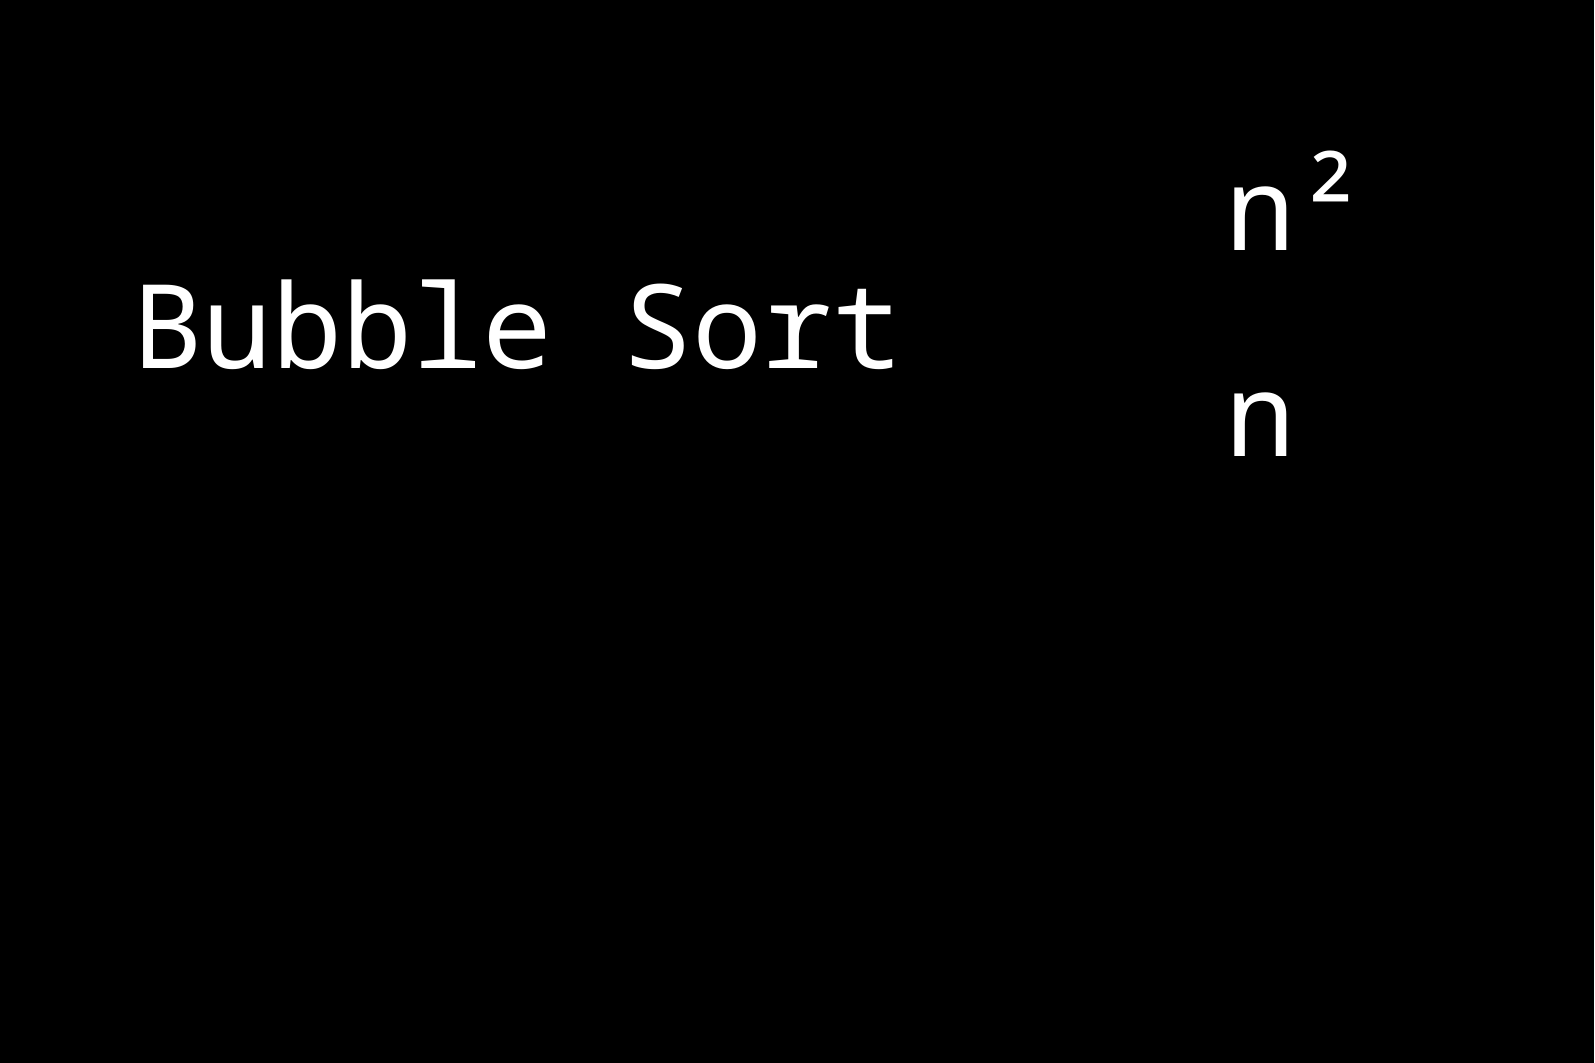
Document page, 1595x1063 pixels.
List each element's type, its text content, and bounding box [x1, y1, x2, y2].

text_box n [1210, 324, 1595, 532]
text_box n² [1210, 118, 1595, 324]
text_box Bubble Sort [118, 236, 945, 414]
